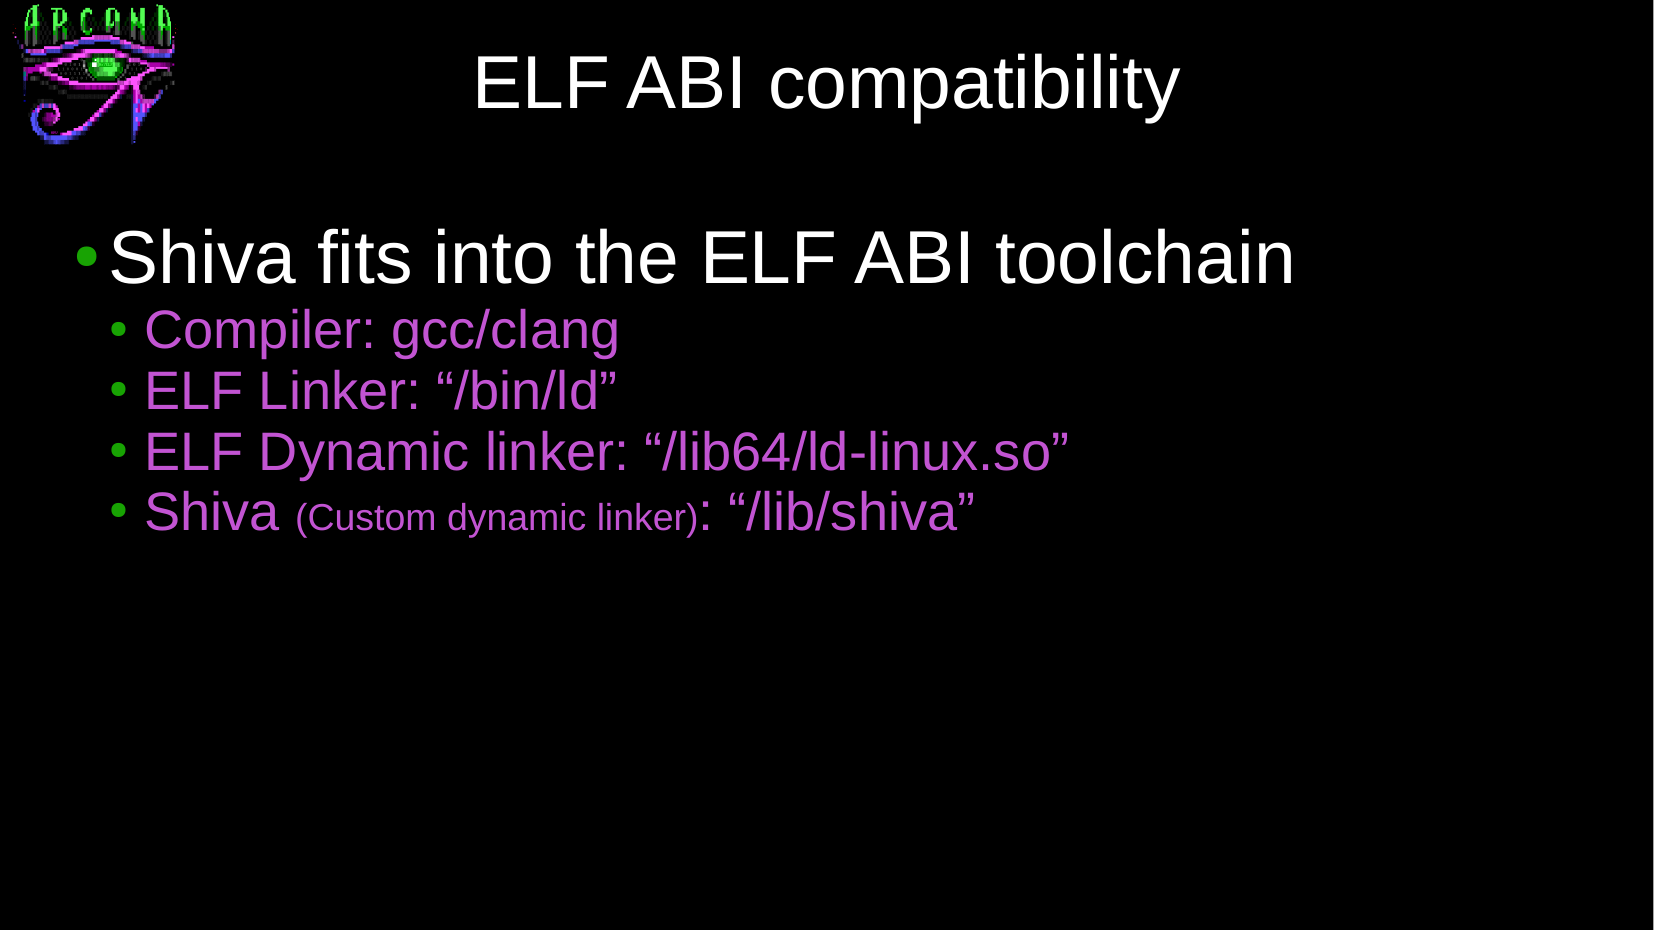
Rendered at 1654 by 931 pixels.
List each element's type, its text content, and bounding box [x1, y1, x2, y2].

text_box ELF ABI compatibility [457, 33, 1197, 133]
picture [5, 1, 188, 151]
text_box Shiva fits into the ELF ABI toolchain Compiler: gcc/clang ELF Linker: “/bin/ld” ELF Dynamic linker: “/lib64/ld-linux.so” Shiva (Custom dynamic linker): “/lib/shiva” [58, 157, 1501, 901]
